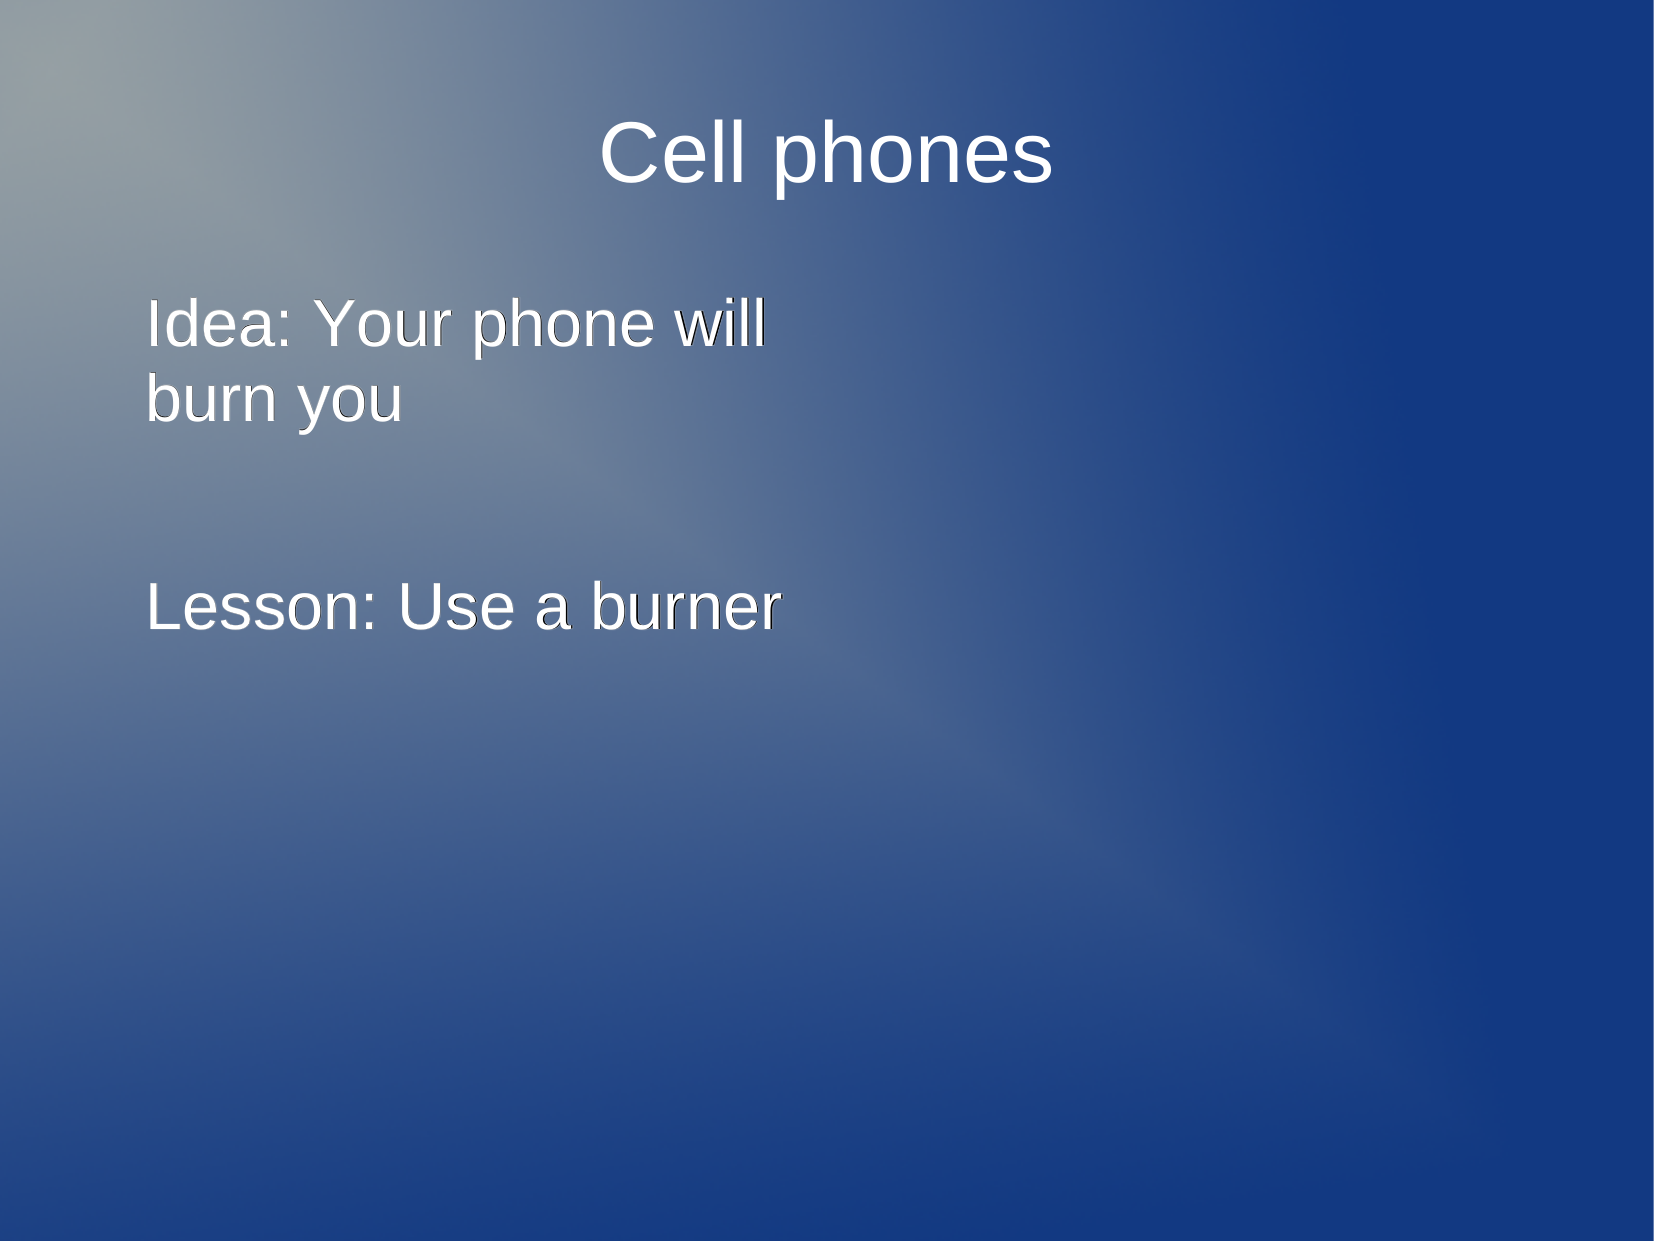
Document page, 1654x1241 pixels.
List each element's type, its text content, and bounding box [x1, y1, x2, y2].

picture [0, 0, 1654, 1241]
title Cell phones [82, 49, 1571, 257]
list Idea: Your phone will burn you Lesson: Use a burner [75, 285, 802, 1006]
